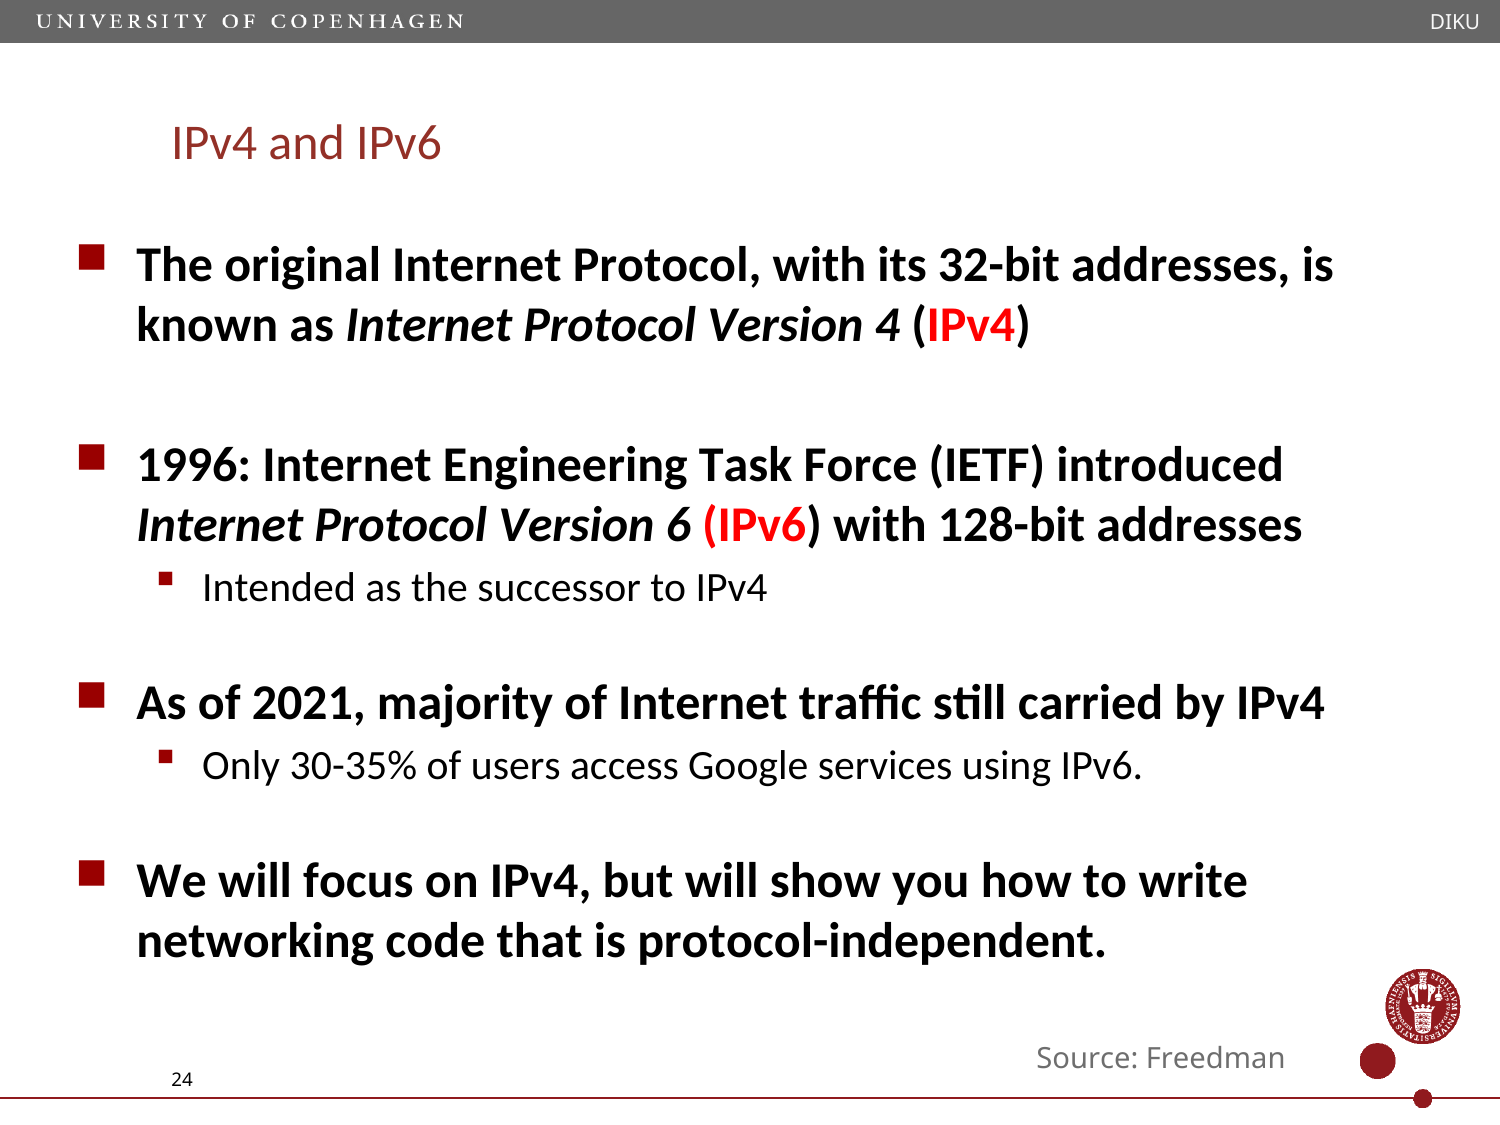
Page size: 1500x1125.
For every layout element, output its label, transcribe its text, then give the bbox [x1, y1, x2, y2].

text_box Source: Freedman [1021, 1031, 1341, 1083]
text_box IPv4 and IPv6 [171, 75, 1329, 171]
text_box DIKU [469, 0, 1495, 43]
text_box <number> [171, 1067, 522, 1092]
picture [0, 910, 1500, 1122]
text_box The original Internet Protocol, with its 32-bit addresses, is known as Internet Protocol Version 4 (IPv4) 1996: Internet Engineering Task Force (IETF) introduced Internet Protocol Version 6 (IPv6) with 128-bit addresses Intended as the successor to IPv4 As of 2021, majority of Internet traffic still carried by IPv4 Only 30-35% of users access Google services using IPv6. We will focus on IPv4, but will show you how to write networking code that is protocol-independent. [65, 223, 1456, 1006]
